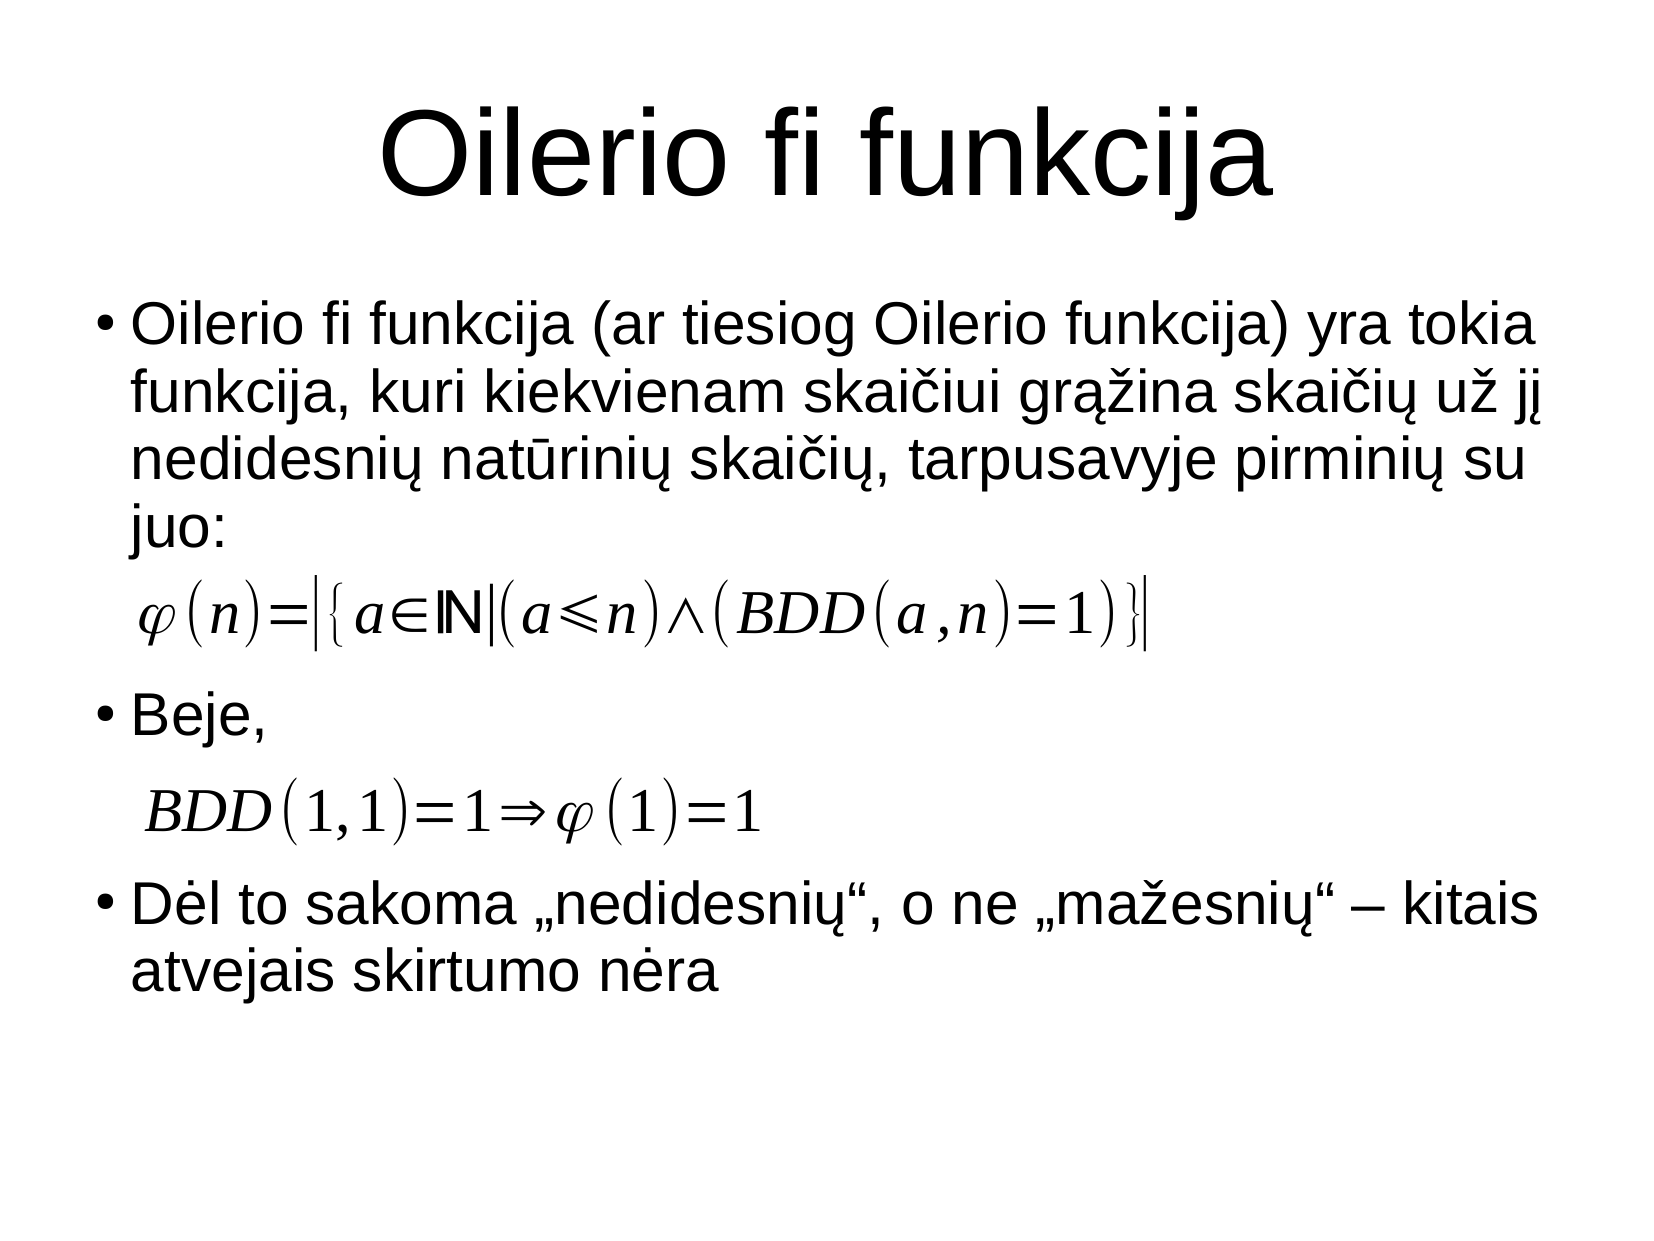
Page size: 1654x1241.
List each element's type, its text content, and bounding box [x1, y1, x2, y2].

list Oilerio fi funkcija (ar tiesiog Oilerio funkcija) yra tokia funkcija, kuri kiekvienam skaičiui grąžina skaičių už jį nedidesnių natūrinių skaičių, tarpusavyje pirminių su juo: Beje, Dėl to sakoma „nedidesnių“, o ne „mažesnių“ – kitais atvejais skirtumo nėra [82, 290, 1571, 1010]
chart [128, 572, 1168, 655]
chart [137, 775, 770, 851]
title Oilerio fi funkcija [82, 49, 1571, 257]
